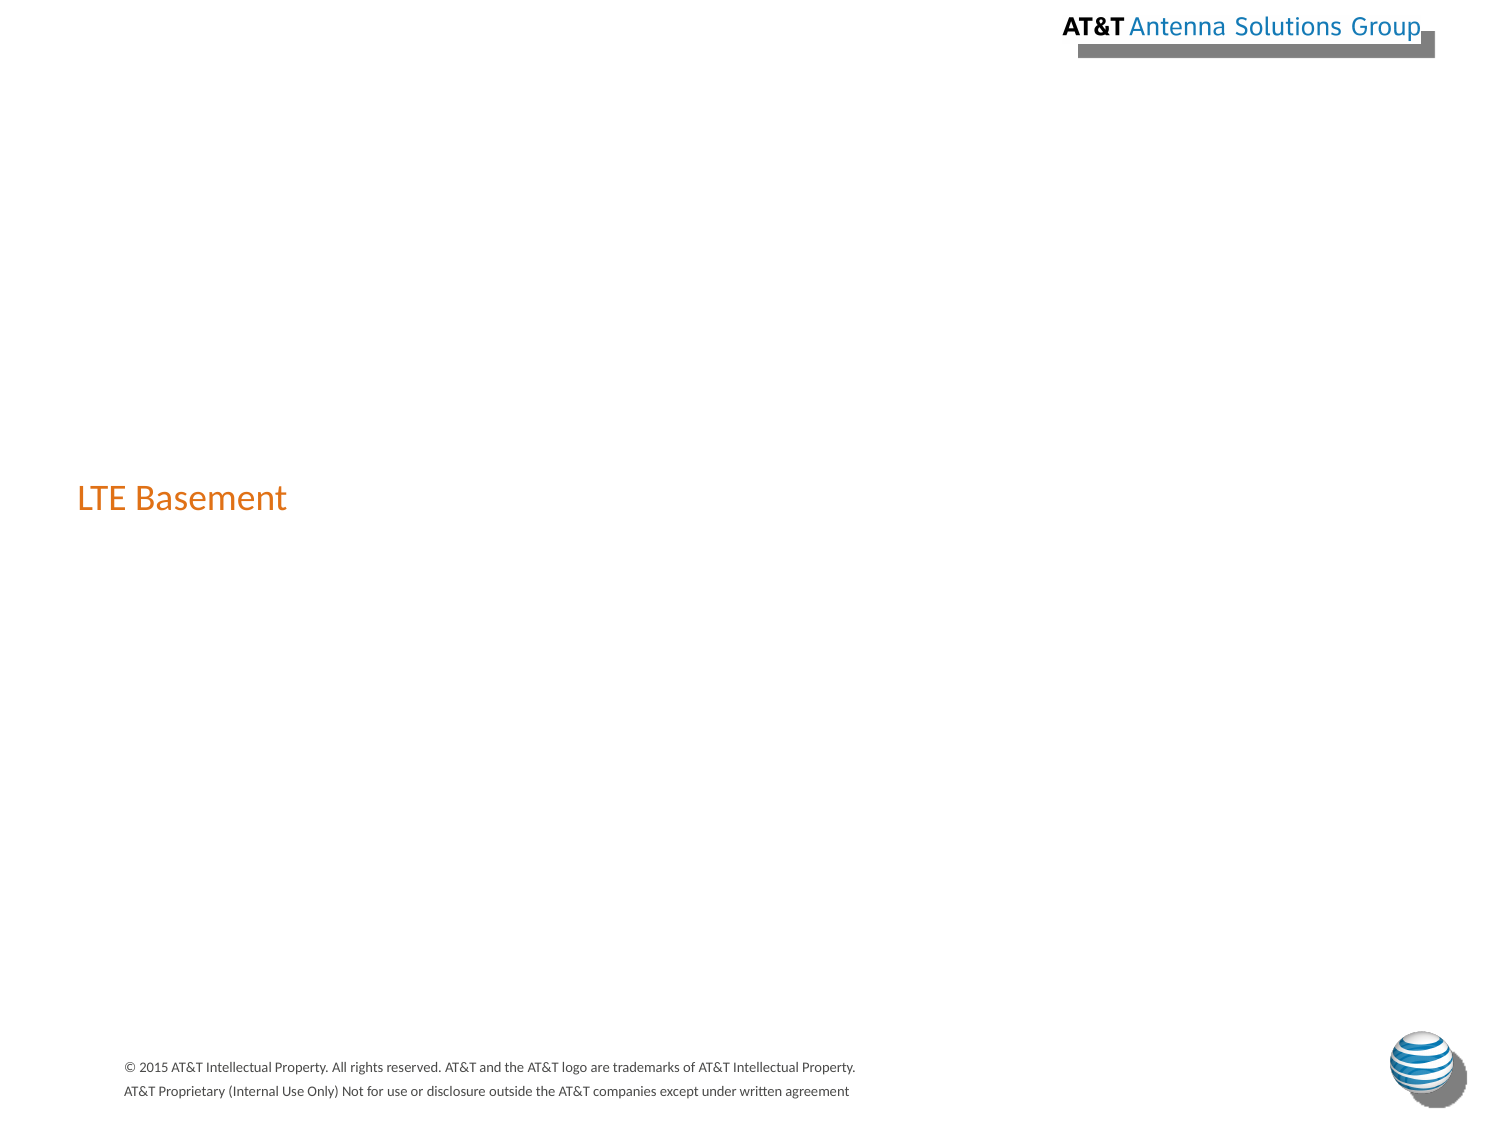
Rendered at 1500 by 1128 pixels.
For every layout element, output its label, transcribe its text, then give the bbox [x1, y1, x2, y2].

picture [1062, 15, 1421, 44]
text_box LTE Basement [62, 468, 1500, 1128]
